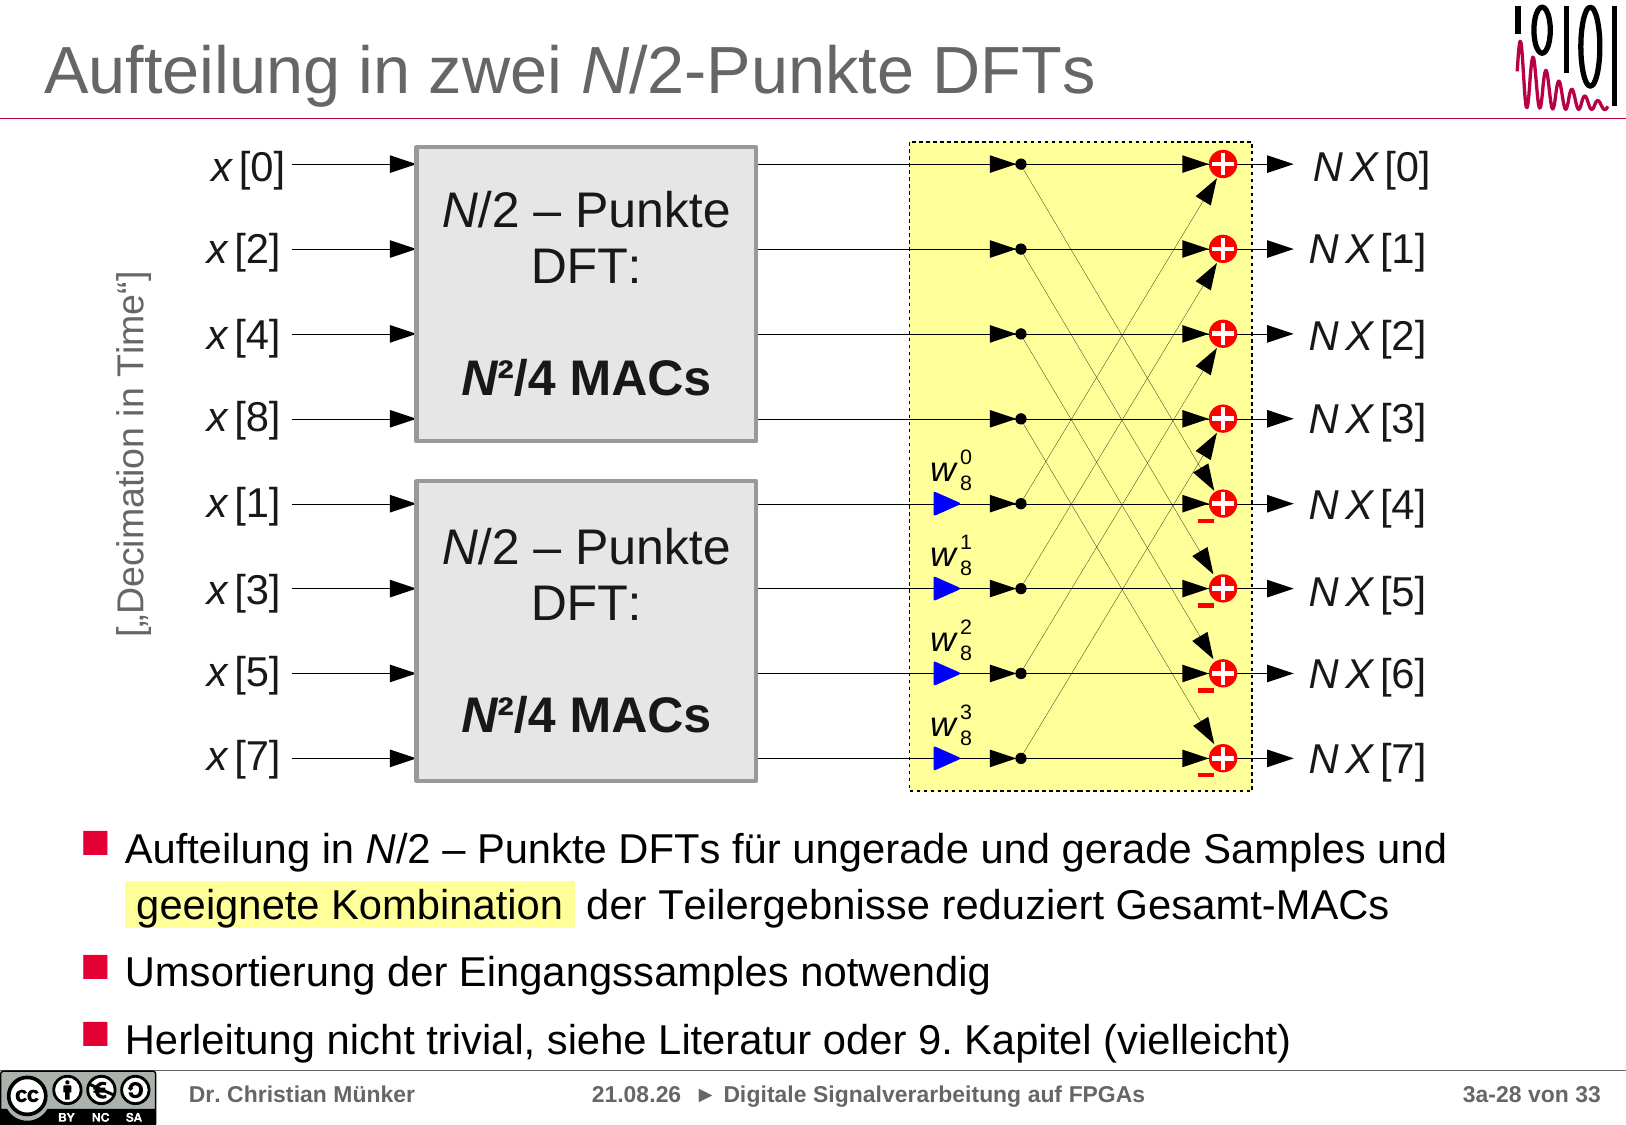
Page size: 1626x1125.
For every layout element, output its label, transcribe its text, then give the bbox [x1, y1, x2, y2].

text_box N/2 – Punkte DFT: N²/4 MACs [416, 147, 757, 442]
text_box N X [5] [1293, 561, 1465, 634]
text_box N X [1] [1293, 218, 1465, 291]
text_box N X [6] [1293, 643, 1465, 716]
text_box x [7] [191, 724, 317, 797]
text_box x [5] [191, 641, 317, 713]
text_box N X [0] [1298, 135, 1463, 255]
text_box x [1] [191, 472, 317, 545]
text_box N X [7] [1293, 728, 1465, 800]
text_box [909, 145, 1252, 792]
text_box x [8] [191, 386, 317, 459]
text_box [„Decimation in Time“] [92, 230, 172, 638]
title Aufteilung in zwei N/2-Punkte DFTs [44, 2, 1501, 145]
text_box N X [4] [1293, 474, 1465, 546]
text_box x [3] [191, 558, 317, 631]
text_box N X [3] [1293, 387, 1465, 460]
text_box N X [2] [1293, 305, 1465, 378]
chart [924, 530, 978, 581]
chart [924, 615, 978, 666]
text_box Aufteilung in N/2 – Punkte DFTs für ungerade und gerade Samples und geeignete Kombination der Teilergebnisse reduziert Gesamt-MACs Umsortierung der Eingangssamples notwendig Herleitung nicht trivial, siehe Literatur oder 9. Kapitel (vielleicht) [64, 809, 1560, 1064]
text_box x [2] [191, 217, 317, 290]
chart [924, 700, 978, 751]
picture [1511, 0, 1624, 113]
text_box x [4] [191, 304, 317, 377]
chart [924, 445, 978, 496]
text_box N/2 – Punkte DFT: N²/4 MACs [416, 481, 757, 781]
text_box x [0] [196, 135, 319, 255]
